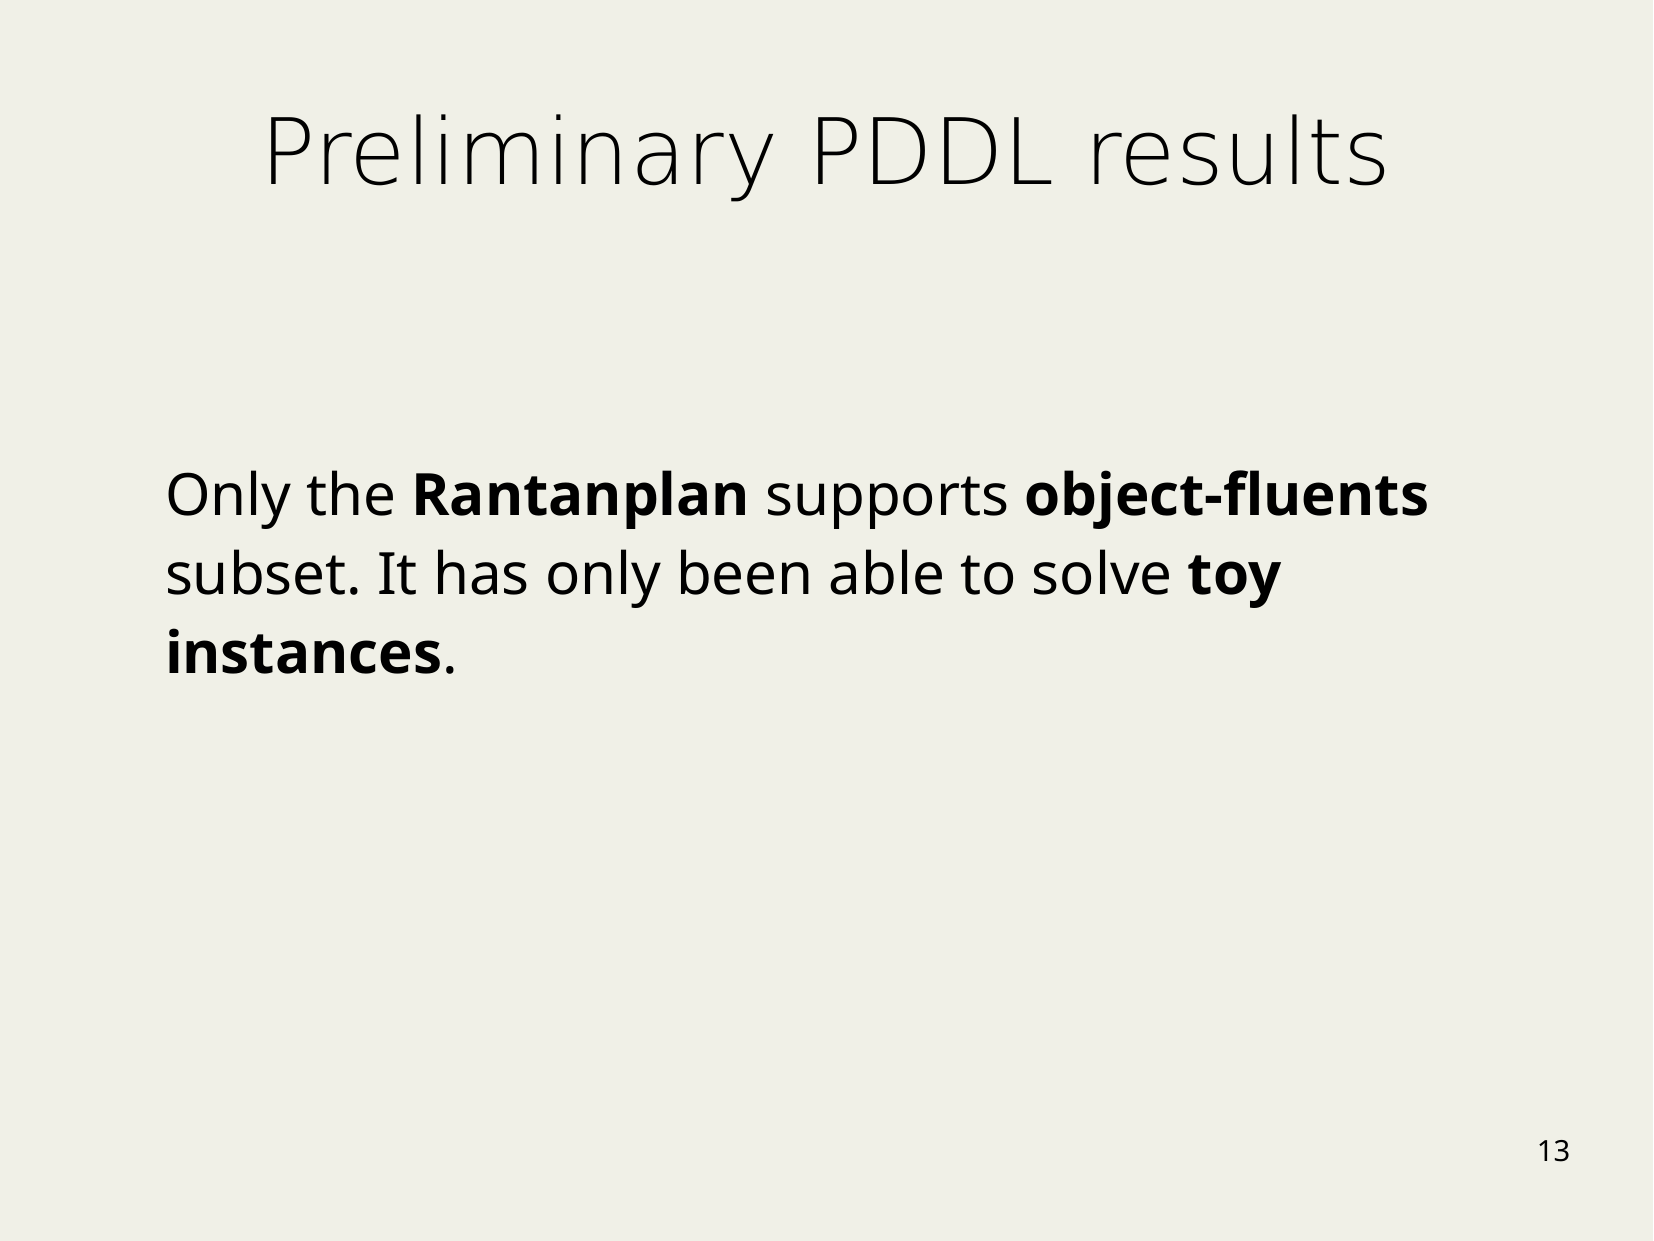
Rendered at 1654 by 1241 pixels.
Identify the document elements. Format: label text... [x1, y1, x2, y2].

text_box Only the Rantanplan supports object-fluents subset. It has only been able to solve toy instances. [150, 445, 1509, 577]
title Preliminary PDDL results [82, 49, 1571, 257]
